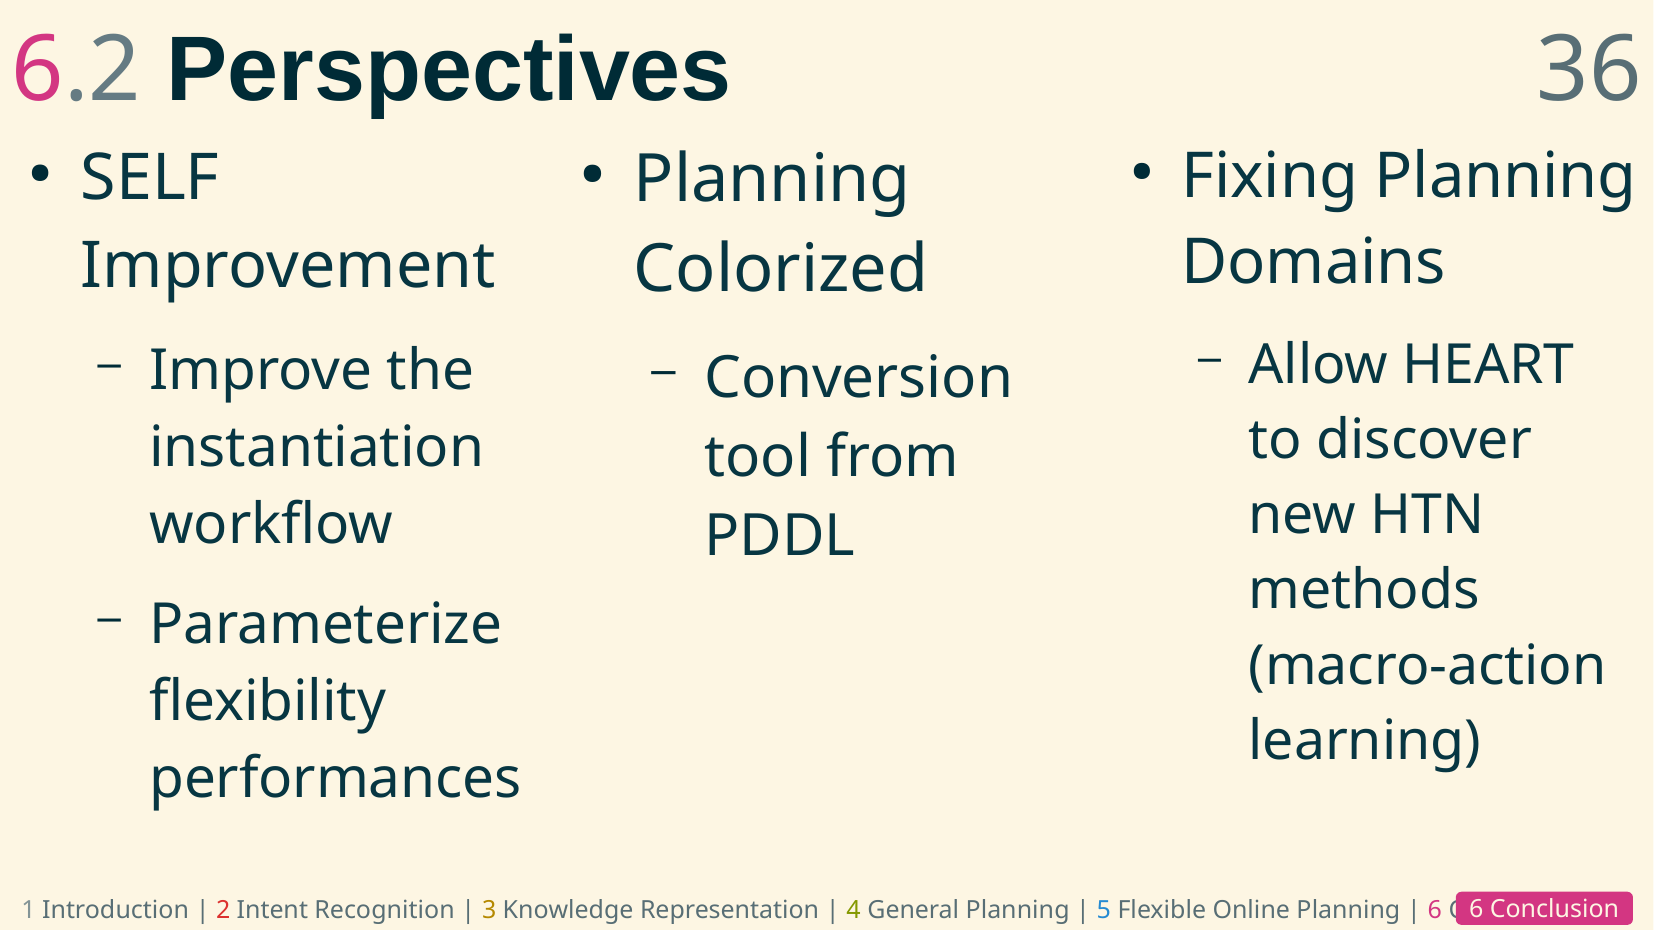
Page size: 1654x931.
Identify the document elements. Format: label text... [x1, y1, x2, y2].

title 6.2 Perspectives [11, 11, 1501, 119]
list Fixing Planning Domains Allow HEART to discover new HTN methods (macro-action learning) [1114, 129, 1639, 863]
list Planning Colorized Conversion tool from PDDL [562, 129, 1088, 863]
text_box 6 Conclusion [1455, 891, 1633, 925]
list SELF Improvement Improve the instantiation workflow Parameterize flexibility performances [11, 129, 537, 875]
